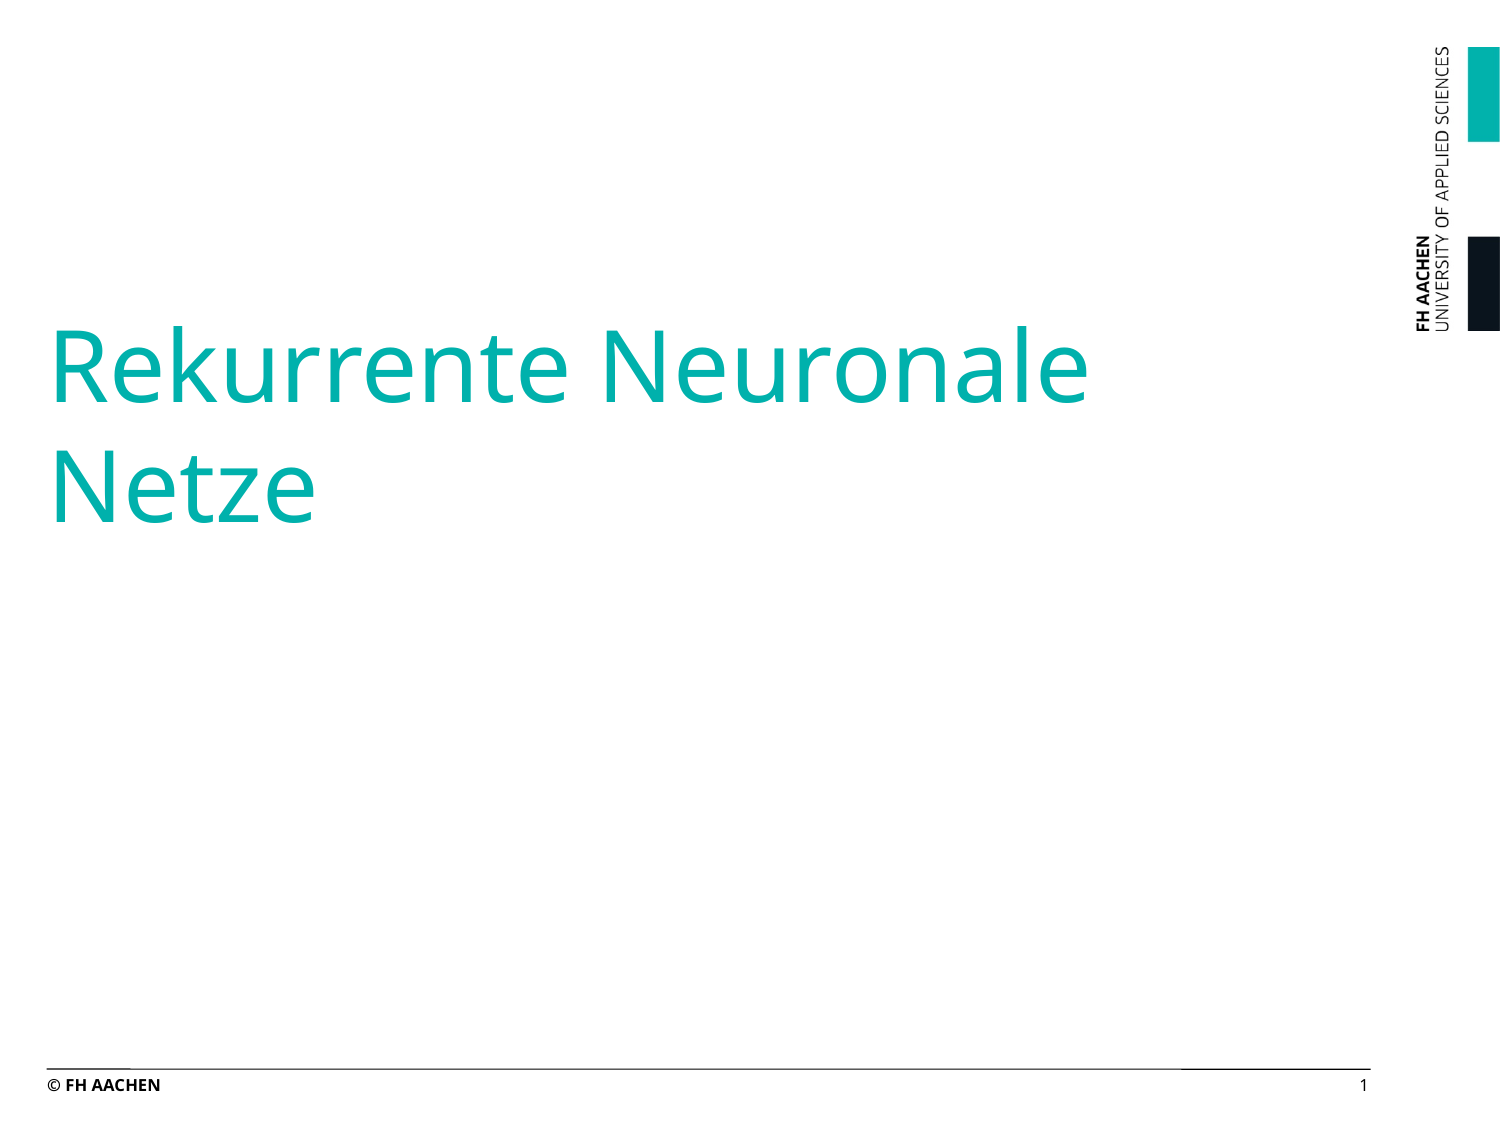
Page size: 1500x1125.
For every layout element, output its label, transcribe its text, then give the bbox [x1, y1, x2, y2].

text_box © FH AACHEN [47, 1074, 988, 1095]
text_box <number> [1319, 1074, 1369, 1095]
title Rekurrente Neuronale Netze [47, 302, 1371, 717]
picture [1404, 47, 1500, 331]
